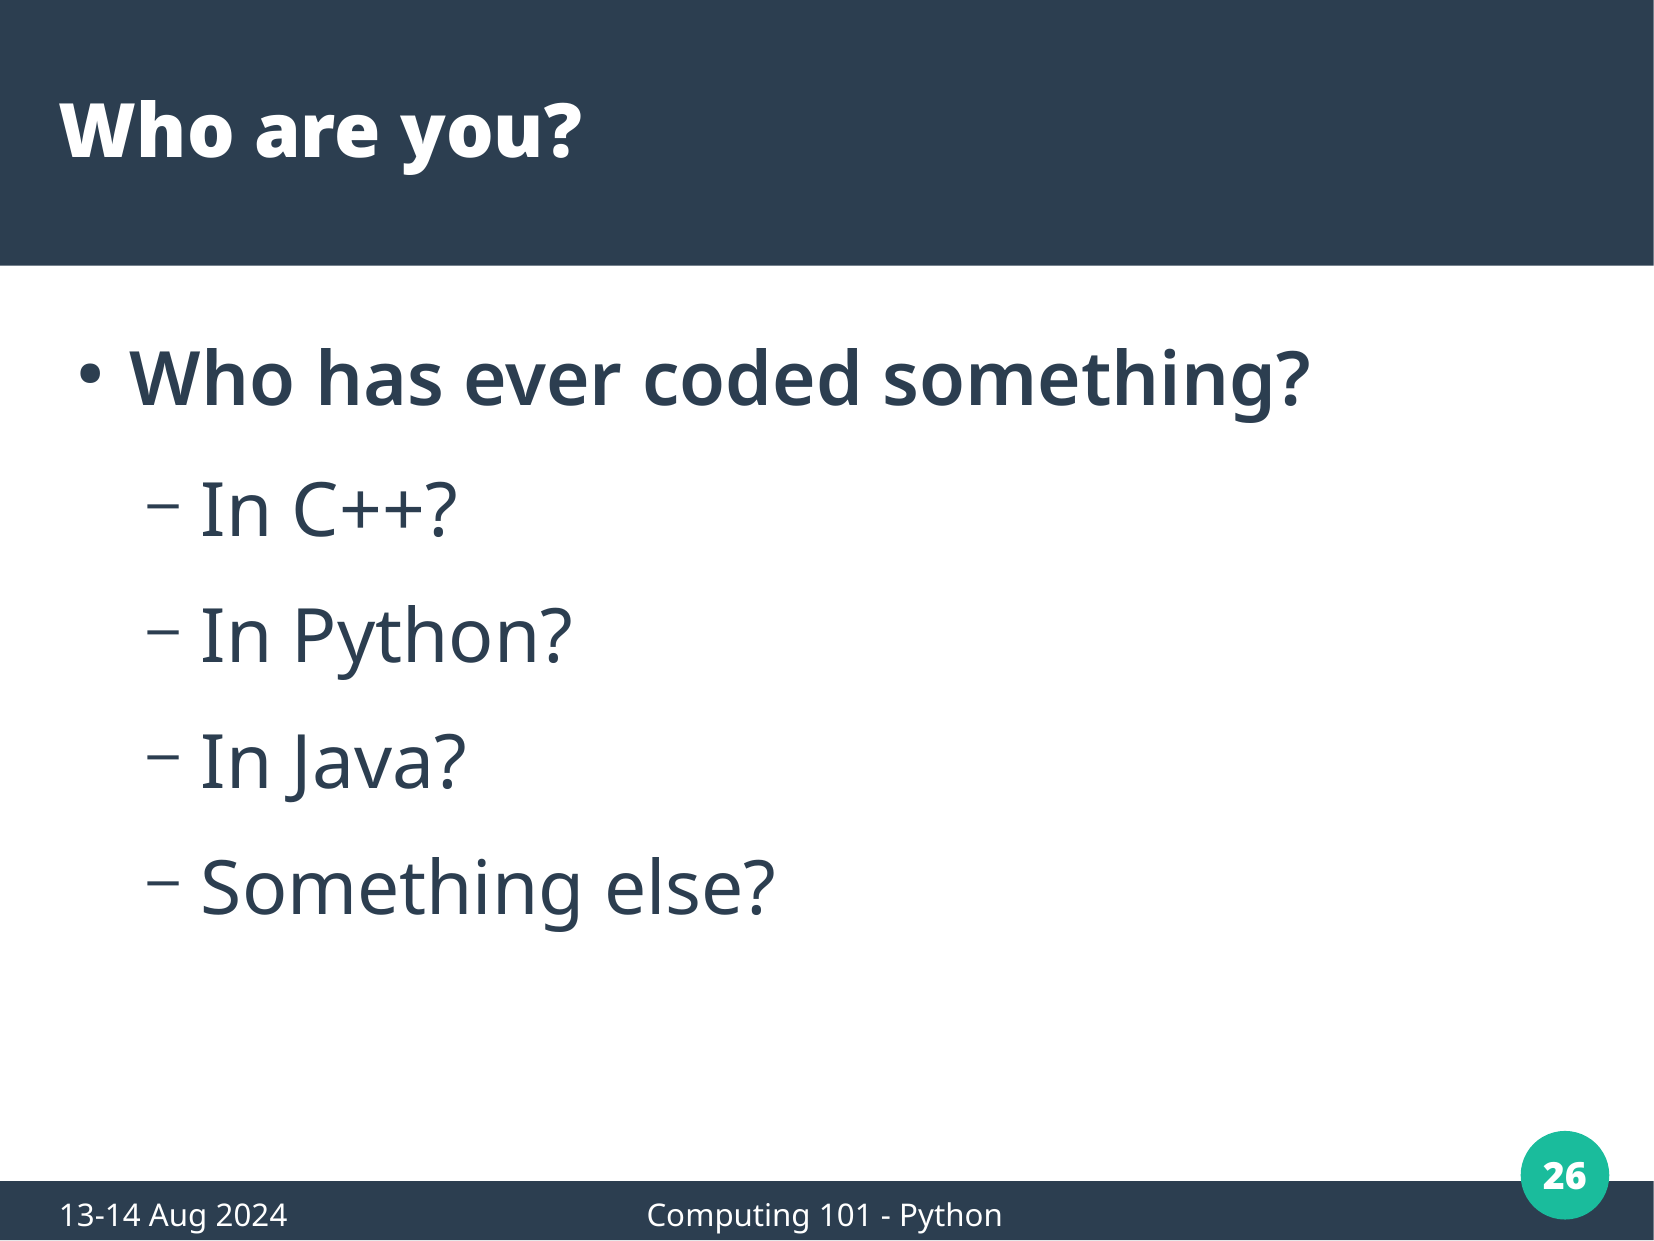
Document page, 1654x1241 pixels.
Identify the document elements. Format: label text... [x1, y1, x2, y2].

title Who are you? [59, 49, 1595, 207]
list Who has ever coded something? In C++? In Python? In Java? Something else? [59, 324, 1595, 1152]
